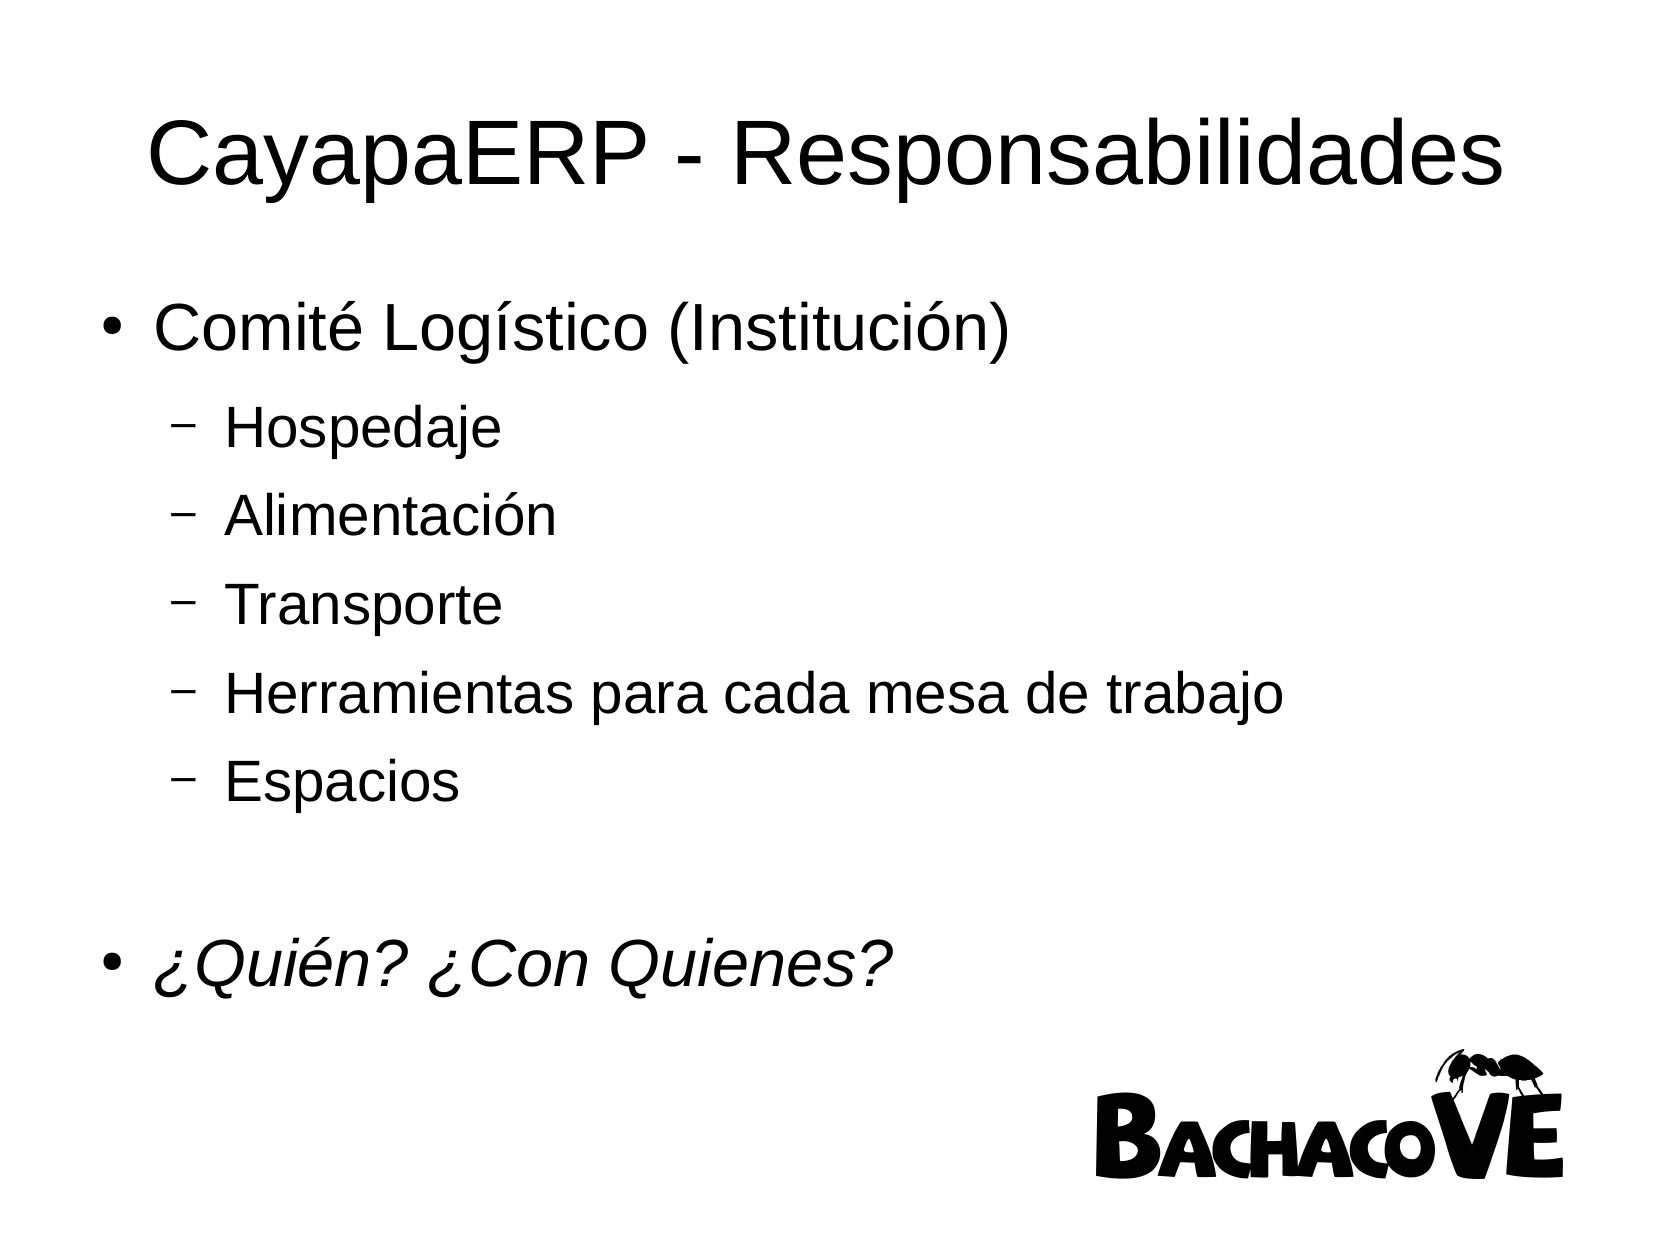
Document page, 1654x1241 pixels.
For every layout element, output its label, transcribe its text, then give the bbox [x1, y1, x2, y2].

picture [1096, 1049, 1563, 1179]
list Comité Logístico (Institución) Hospedaje Alimentación Transporte Herramientas para cada mesa de trabajo Espacios ¿Quién? ¿Con Quienes? [82, 290, 1538, 1010]
title CayapaERP - Responsabilidades [82, 49, 1571, 257]
